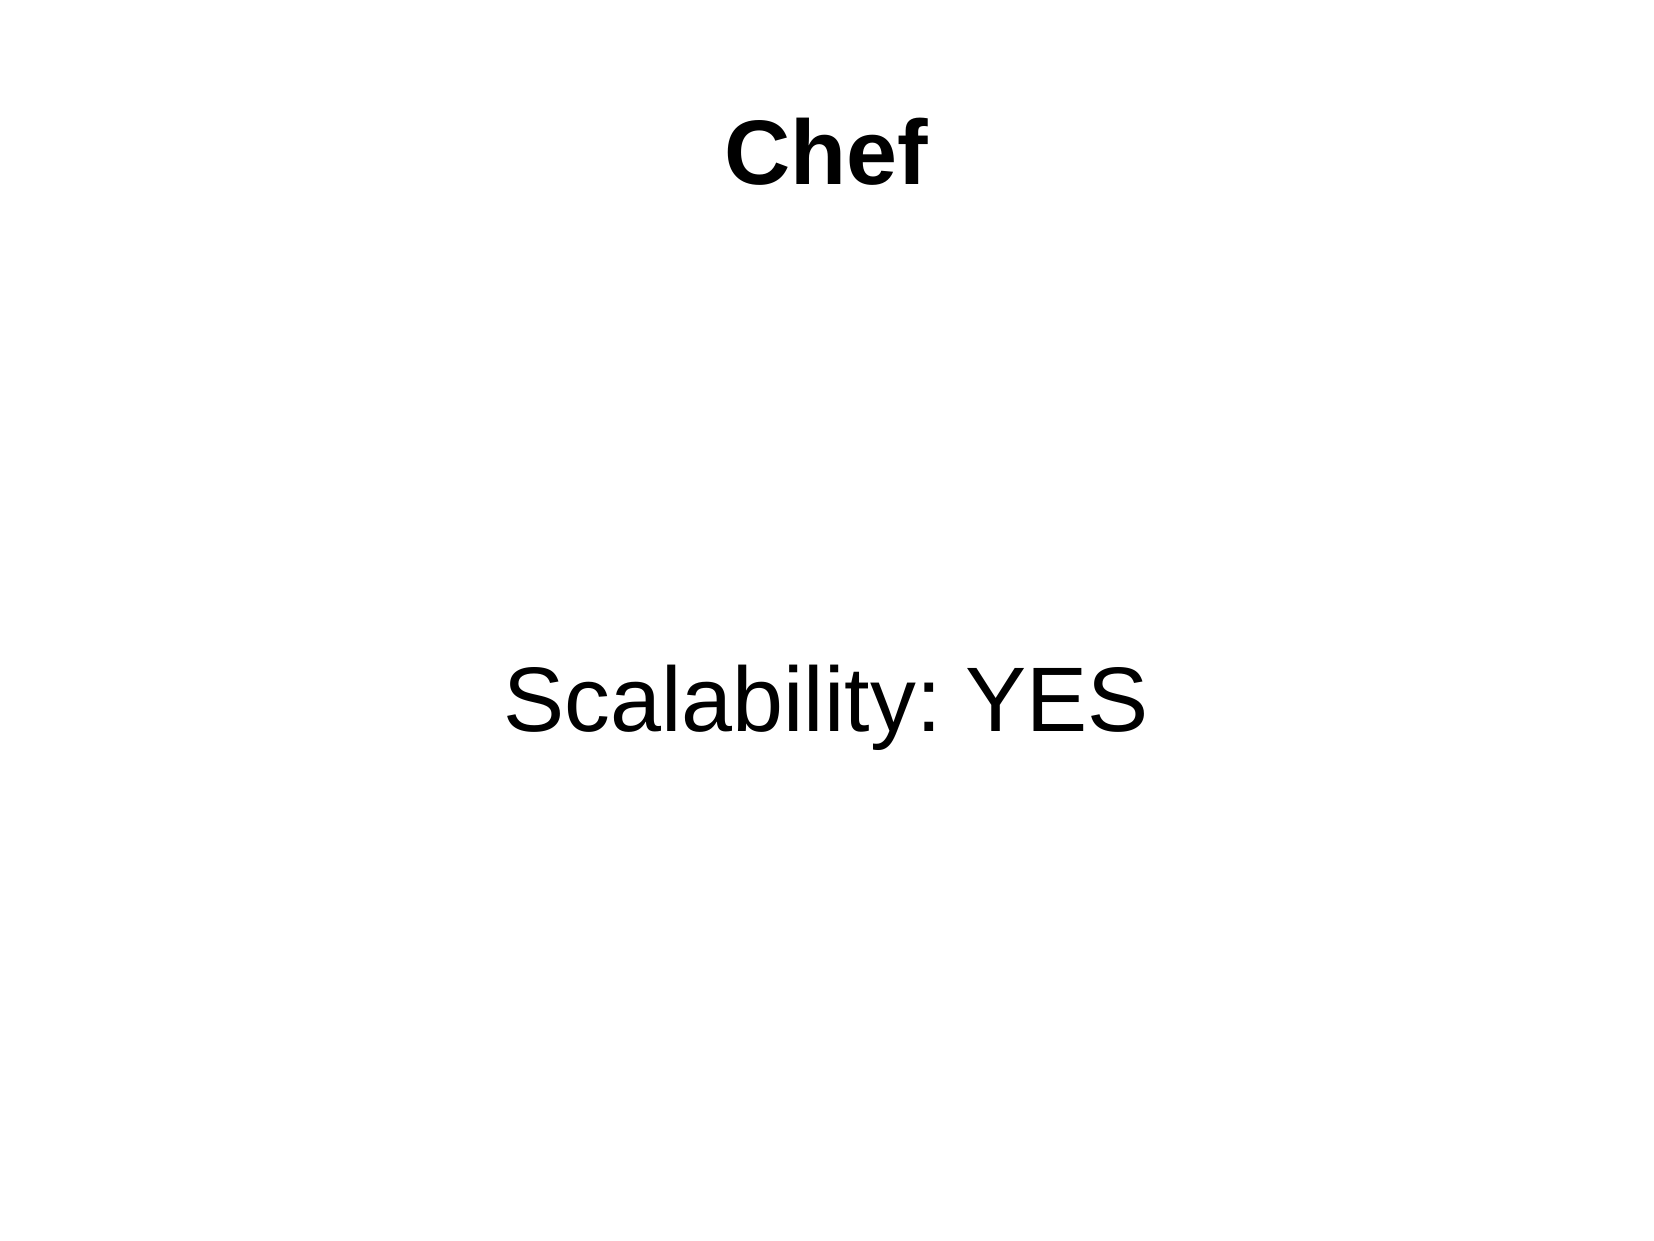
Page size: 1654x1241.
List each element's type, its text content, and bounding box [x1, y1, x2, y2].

title Chef [82, 49, 1571, 257]
subtitle Scalability: YES [82, 290, 1571, 1109]
